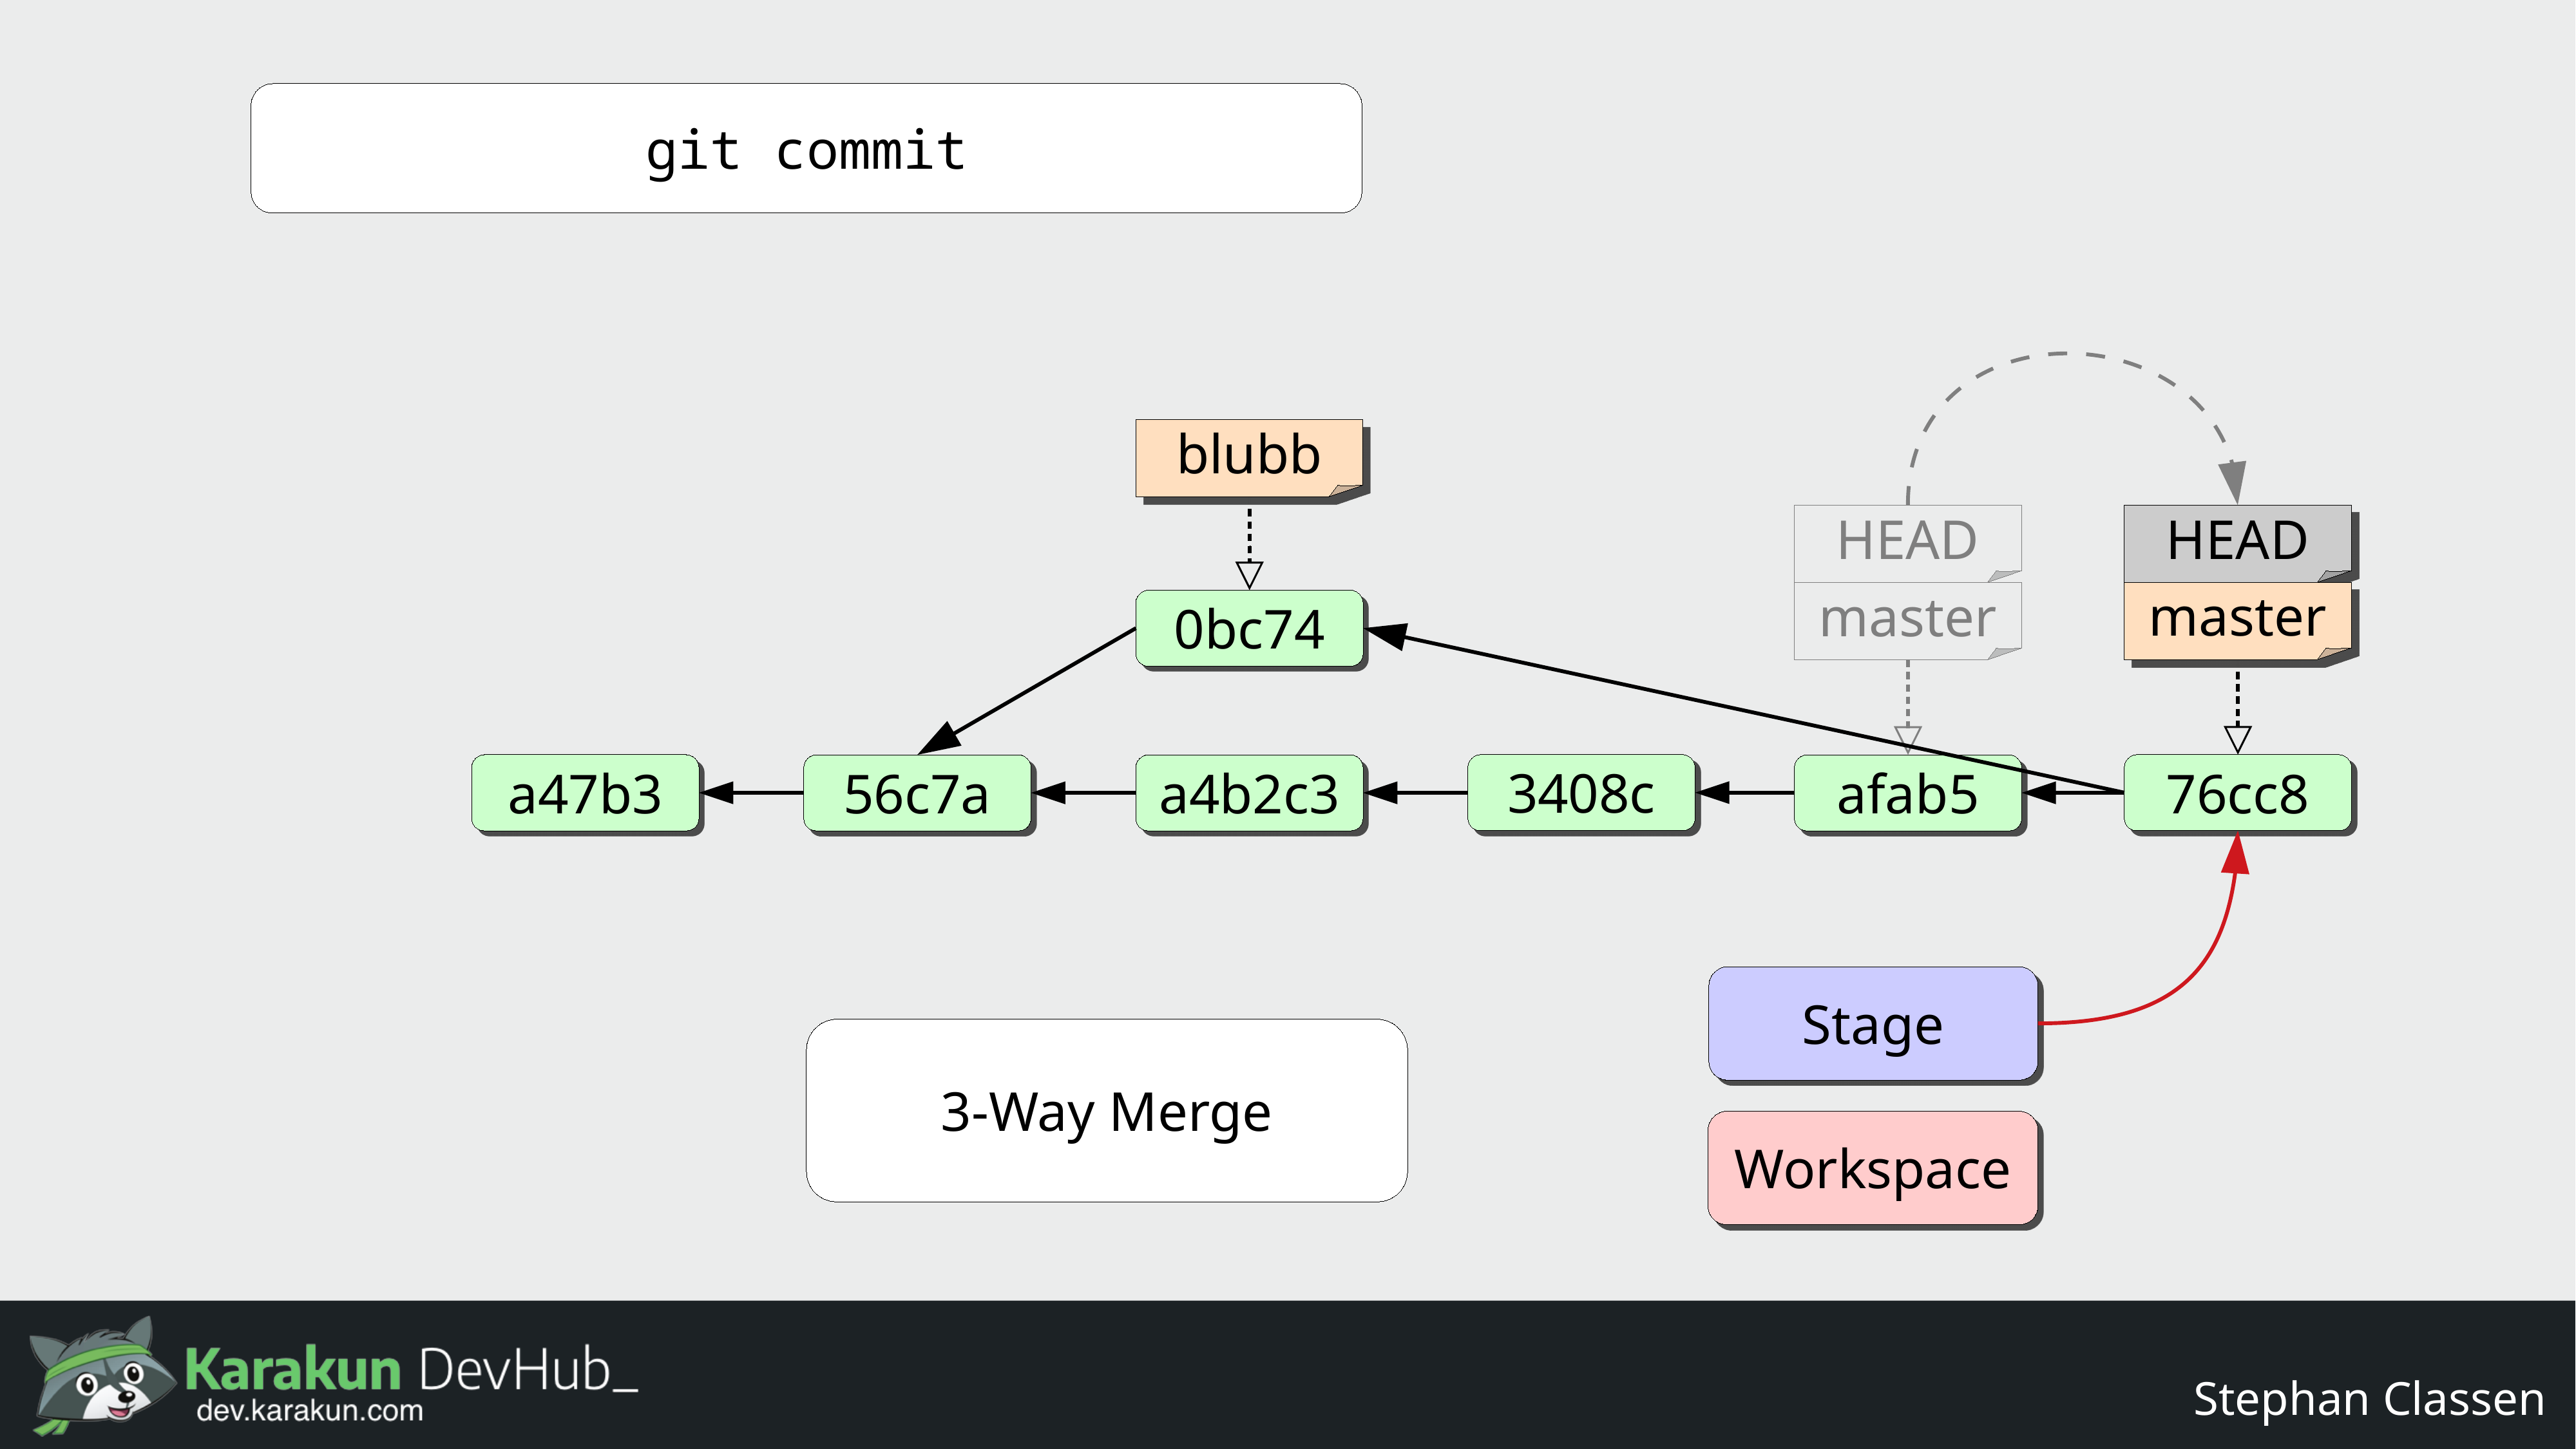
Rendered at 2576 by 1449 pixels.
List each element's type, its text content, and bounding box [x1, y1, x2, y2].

text_box 3-Way Merge [806, 1019, 1408, 1202]
text_box 3408c [1467, 754, 1695, 831]
text_box a47b3 [472, 754, 700, 831]
text_box Workspace [1708, 1111, 2038, 1225]
text_box git commit [251, 83, 1362, 213]
text_box [0, 1300, 2575, 1449]
text_box master [1794, 582, 2022, 660]
text_box a4b2c3 [1136, 755, 1364, 831]
text_box master [2124, 582, 2352, 660]
text_box HEAD [1794, 505, 2022, 582]
text_box 76cc8 [2124, 754, 2352, 831]
text_box blubb [1136, 419, 1363, 497]
text_box 0bc74 [1136, 590, 1364, 667]
text_box Stephan Classen [1795, 1361, 2557, 1434]
text_box 56c7a [803, 755, 1031, 831]
text_box HEAD [2124, 505, 2352, 582]
text_box afab5 [1961, 755, 2022, 768]
text_box afab5 [1794, 755, 2022, 831]
text_box Stage [1708, 967, 2038, 1081]
picture [30, 1316, 647, 1437]
